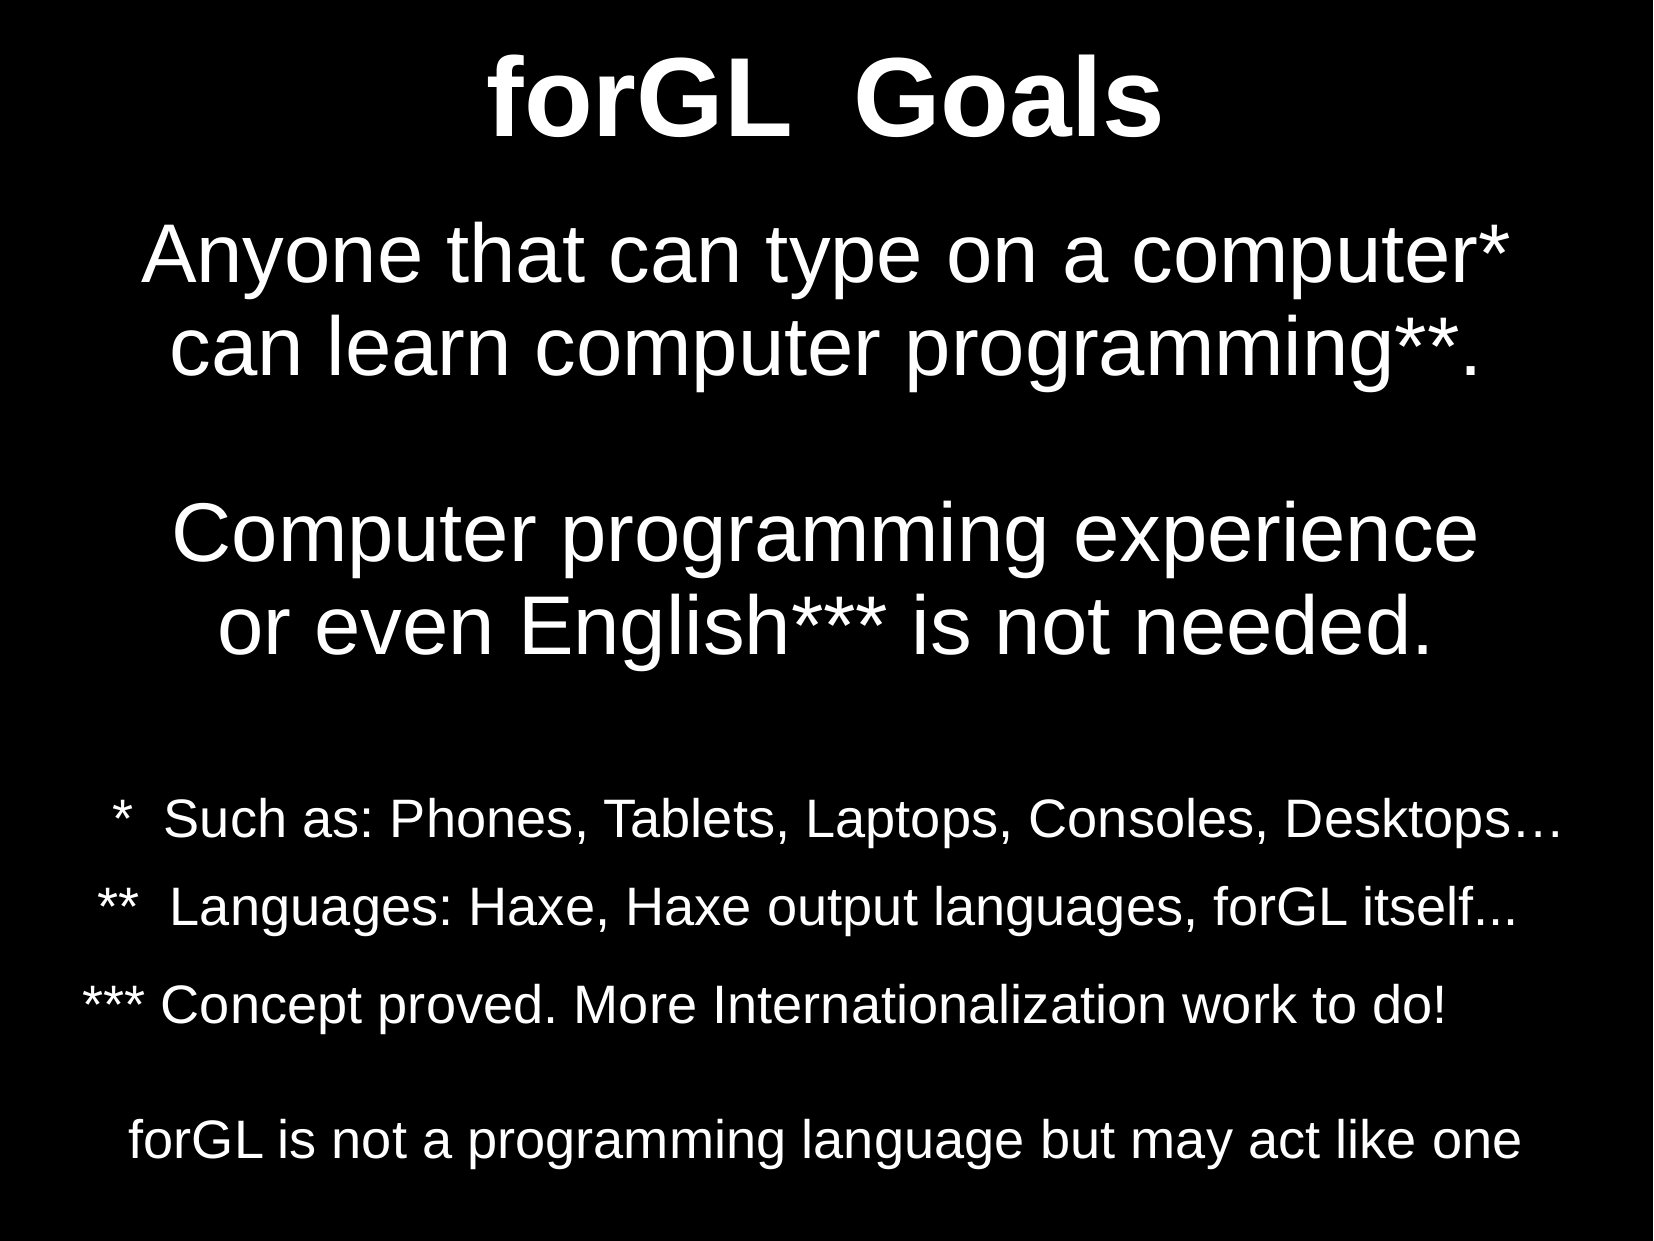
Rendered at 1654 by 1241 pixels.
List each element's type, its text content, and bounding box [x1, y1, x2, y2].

subtitle Anyone that can type on a computer* can learn computer programming**. Computer programming experience or even English*** is not needed. * Such as: Phones, Tablets, Laptops, Consoles, Desktops… ** Languages: Haxe, Haxe output languages, forGL itself... *** Concept proved. More Internationalization work to do! forGL is not a programming language but may act like one [82, 206, 1571, 1204]
title forGL Goals [82, 0, 1571, 196]
